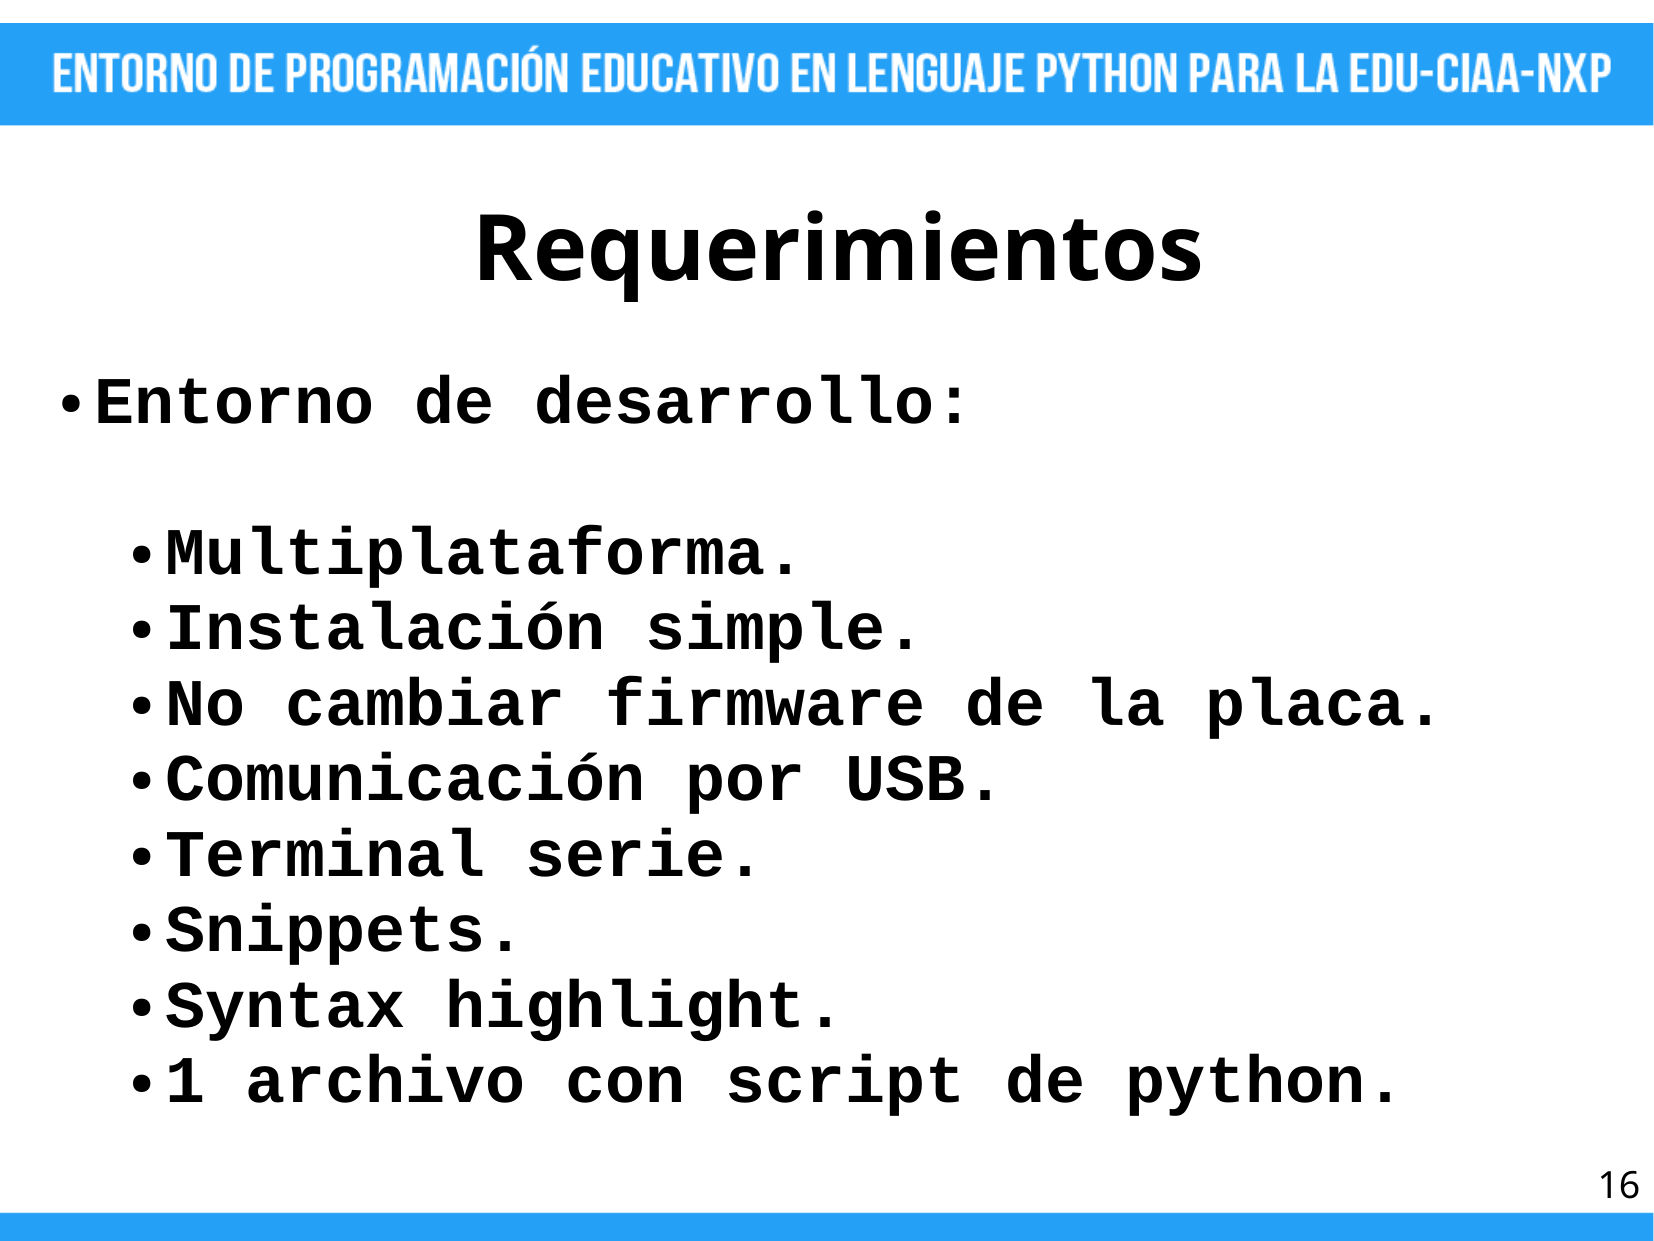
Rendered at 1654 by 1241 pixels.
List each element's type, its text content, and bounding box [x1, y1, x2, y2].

title Requerimientos [94, 141, 1583, 349]
text_box Entorno de desarrollo: Multiplataforma. Instalación simple. No cambiar firmware de la placa. Comunicación por USB. Terminal serie. Snippets. Syntax highlight. 1 archivo con script de python. [44, 360, 1642, 1241]
text_box 16 [1582, 1151, 1654, 1241]
picture [0, 23, 1654, 1241]
